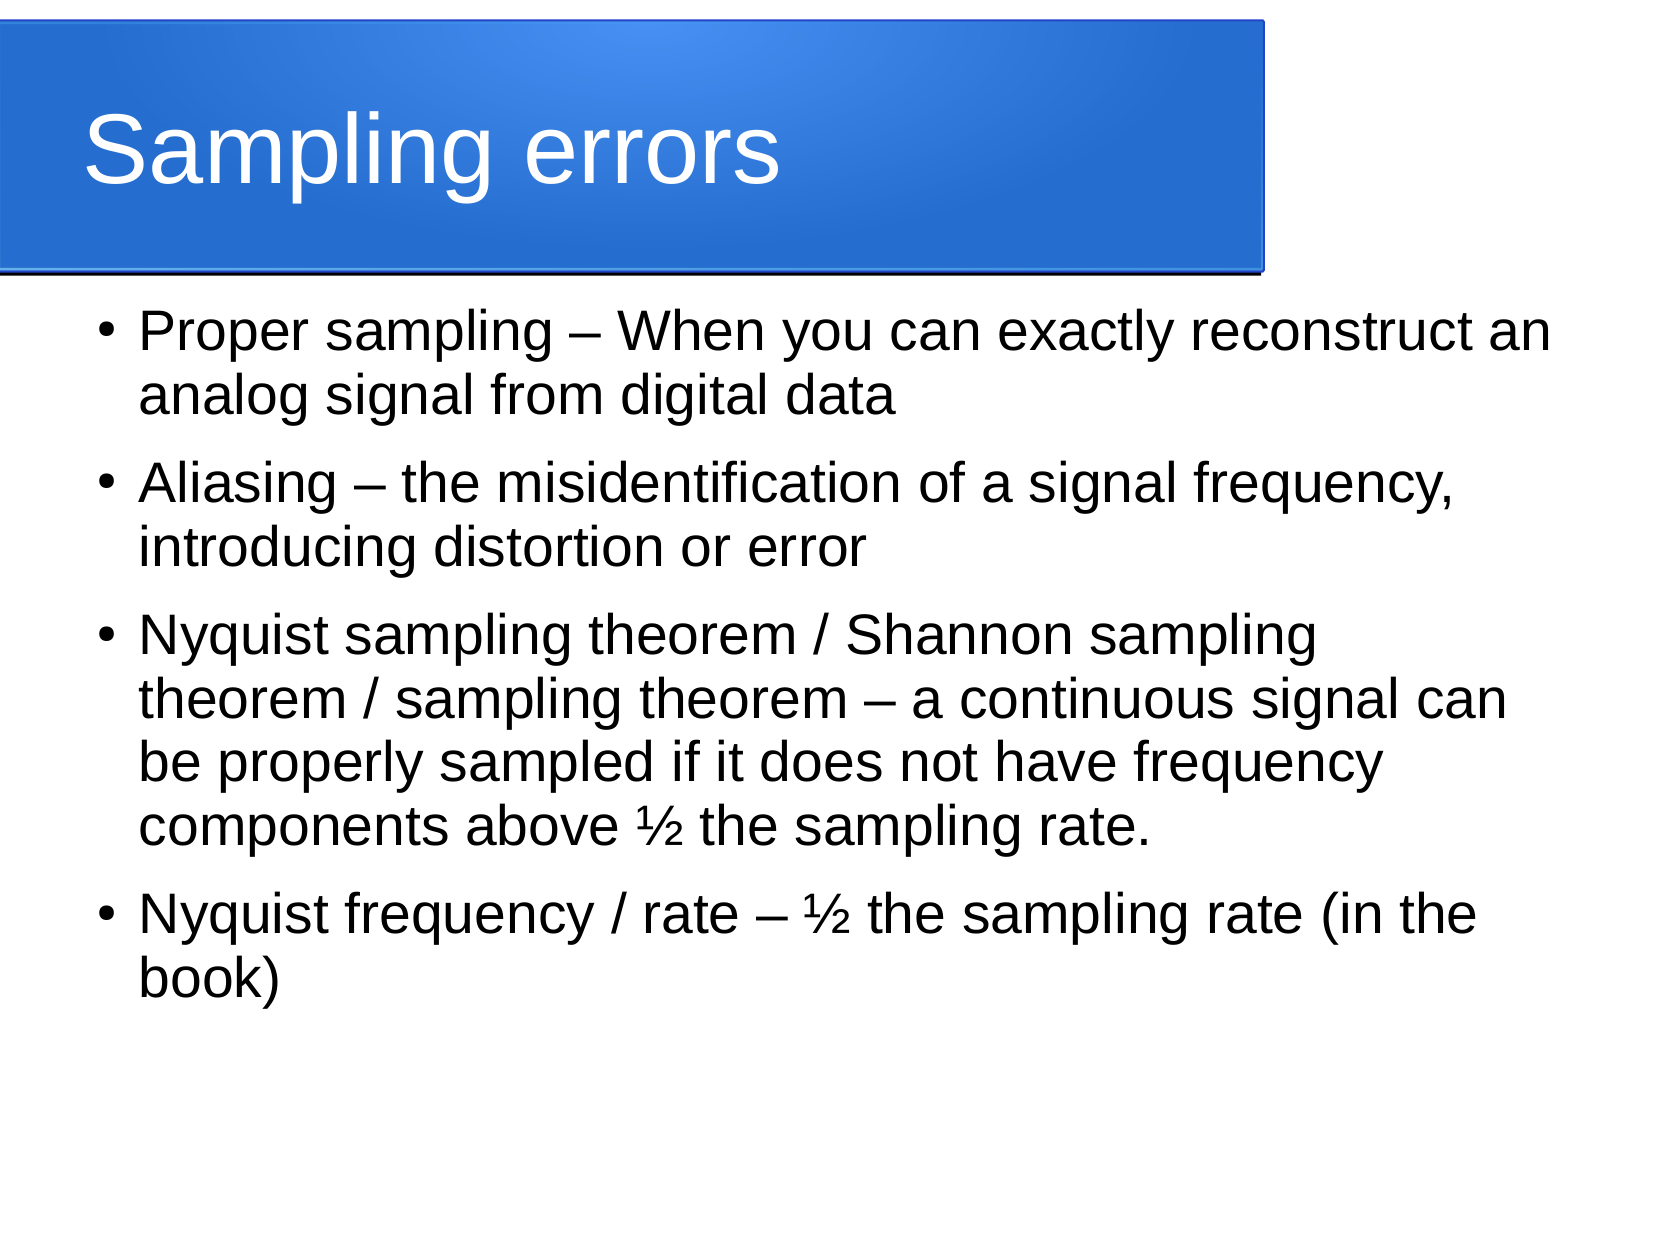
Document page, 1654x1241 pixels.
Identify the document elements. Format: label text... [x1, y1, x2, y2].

list Proper sampling – When you can exactly reconstruct an analog signal from digital data Aliasing – the misidentification of a signal frequency, introducing distortion or error Nyquist sampling theorem / Shannon sampling theorem / sampling theorem – a continuous signal can be properly sampled if it does not have frequency components above ½ the sampling rate. Nyquist frequency / rate – ½ the sampling rate (in the book) [82, 299, 1571, 1019]
title Sampling errors [82, 47, 1235, 252]
